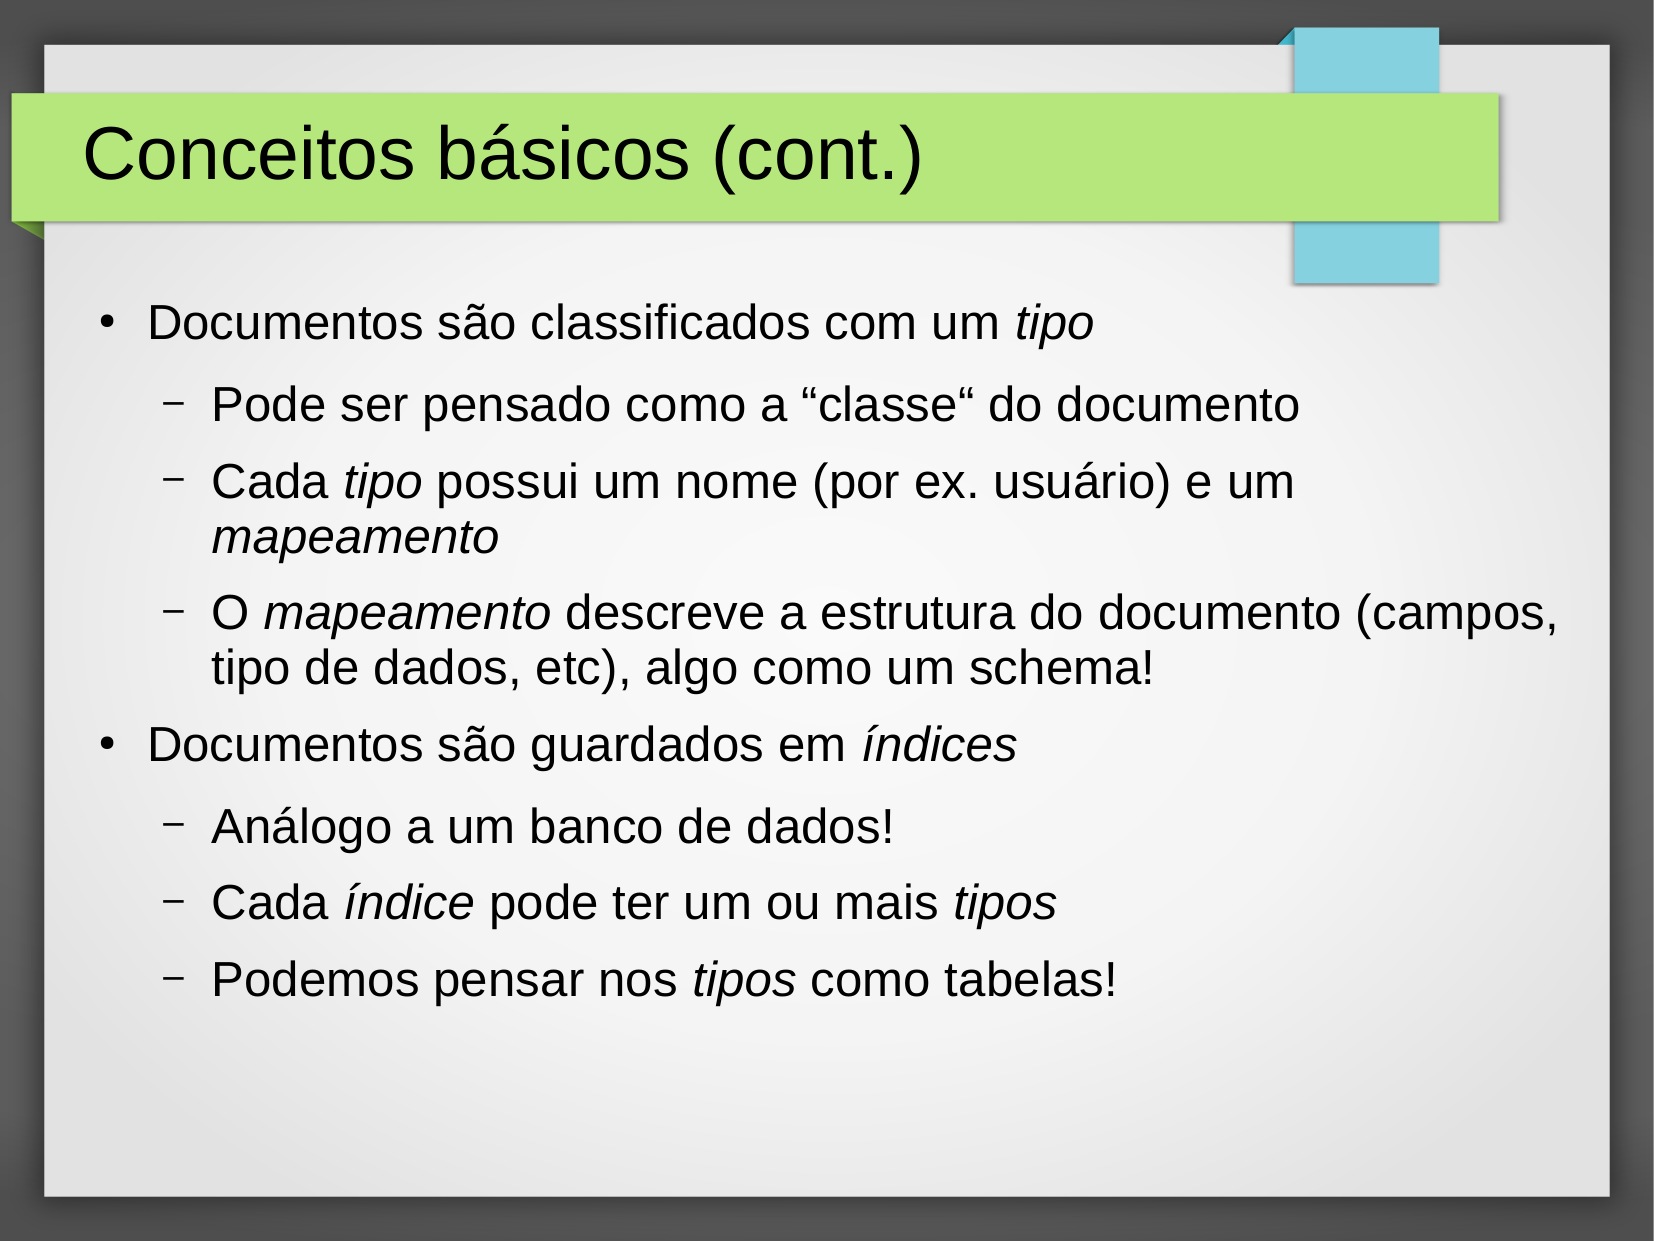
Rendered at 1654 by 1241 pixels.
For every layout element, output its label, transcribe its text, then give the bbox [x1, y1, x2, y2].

title Conceitos básicos (cont.) [82, 94, 1264, 213]
picture [0, 0, 1654, 1241]
list Documentos são classificados com um tipo Pode ser pensado como a “classe“ do documento Cada tipo possui um nome (por ex. usuário) e um mapeamento O mapeamento descreve a estrutura do documento (campos, tipo de dados, etc), algo como um schema! Documentos são guardados em índices Análogo a um banco de dados! Cada índice pode ter um ou mais tipos Podemos pensar nos tipos como tabelas! [82, 295, 1571, 1015]
